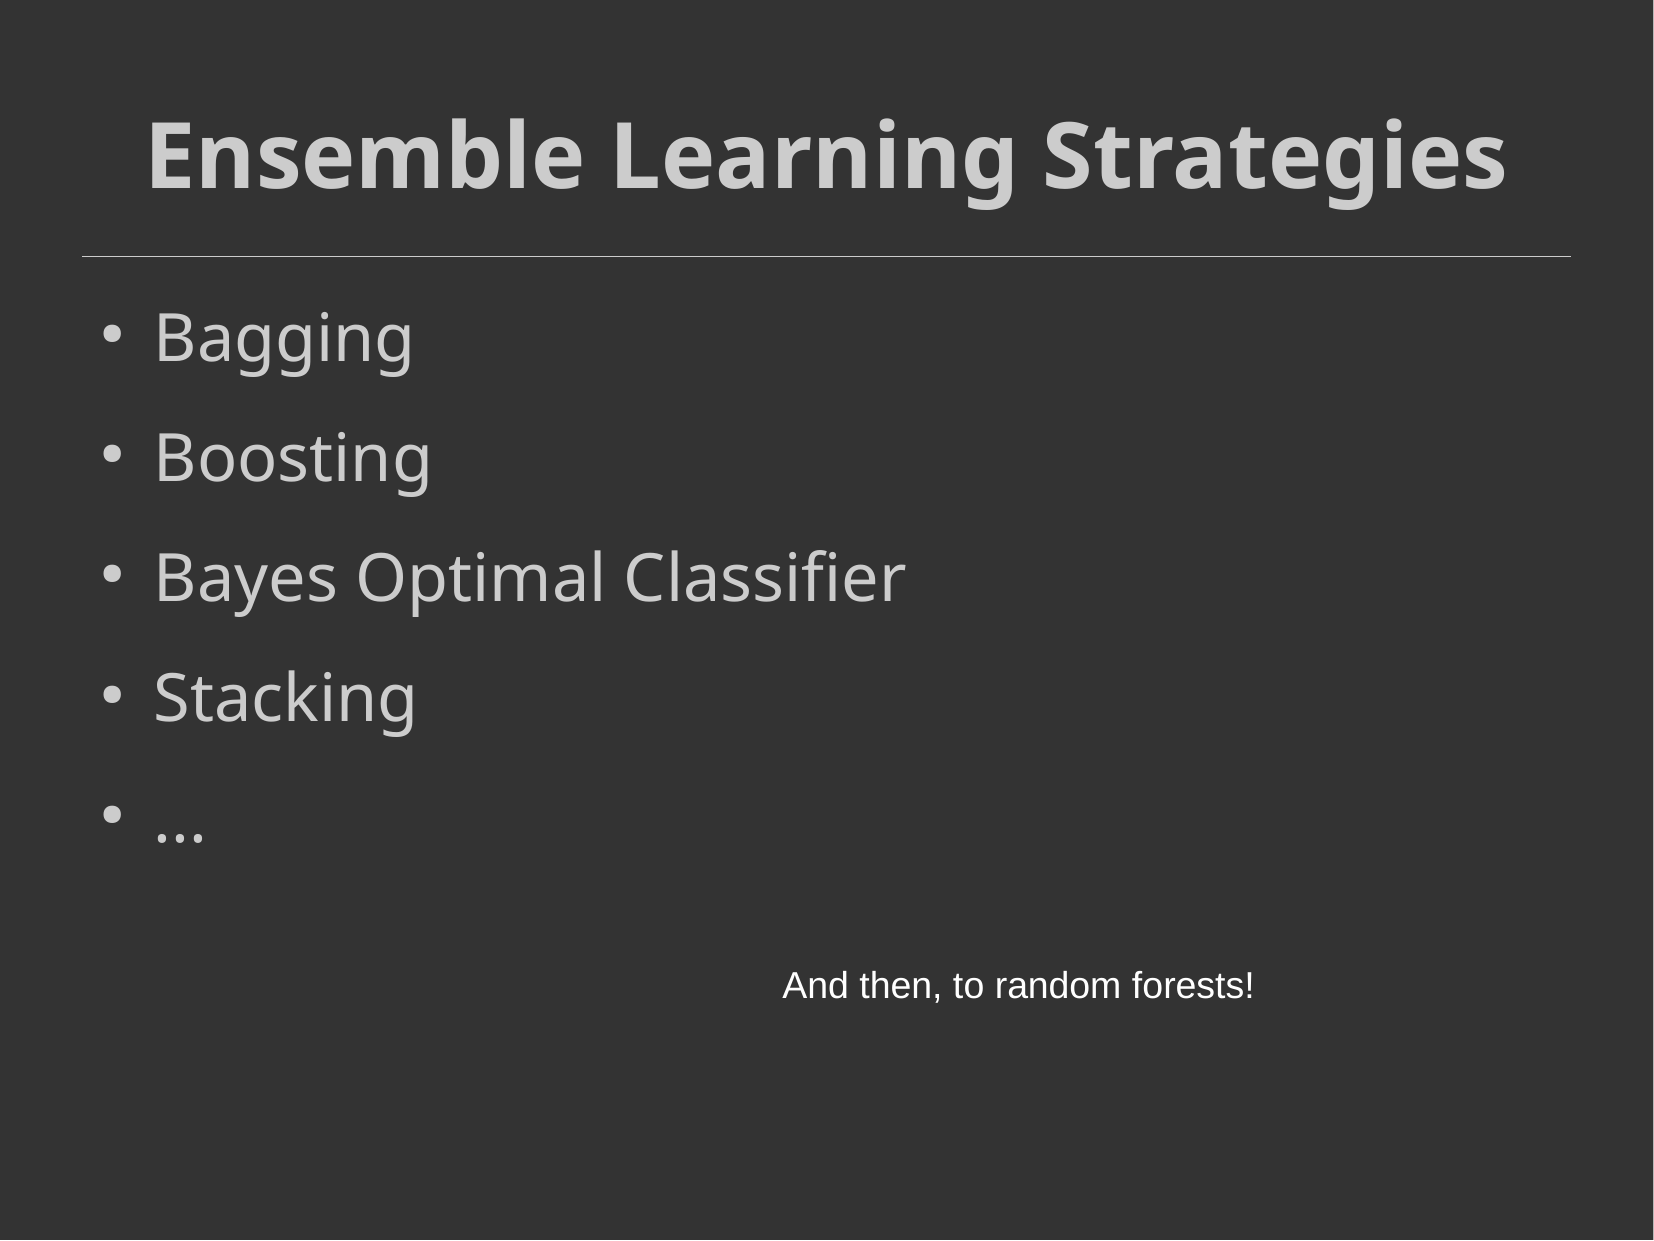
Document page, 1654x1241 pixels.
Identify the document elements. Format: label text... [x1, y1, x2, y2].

list Bagging Boosting Bayes Optimal Classifier Stacking ... [82, 290, 1571, 1010]
text_box And then, to random forests! [767, 956, 1271, 1014]
title Ensemble Learning Strategies [82, 45, 1571, 260]
